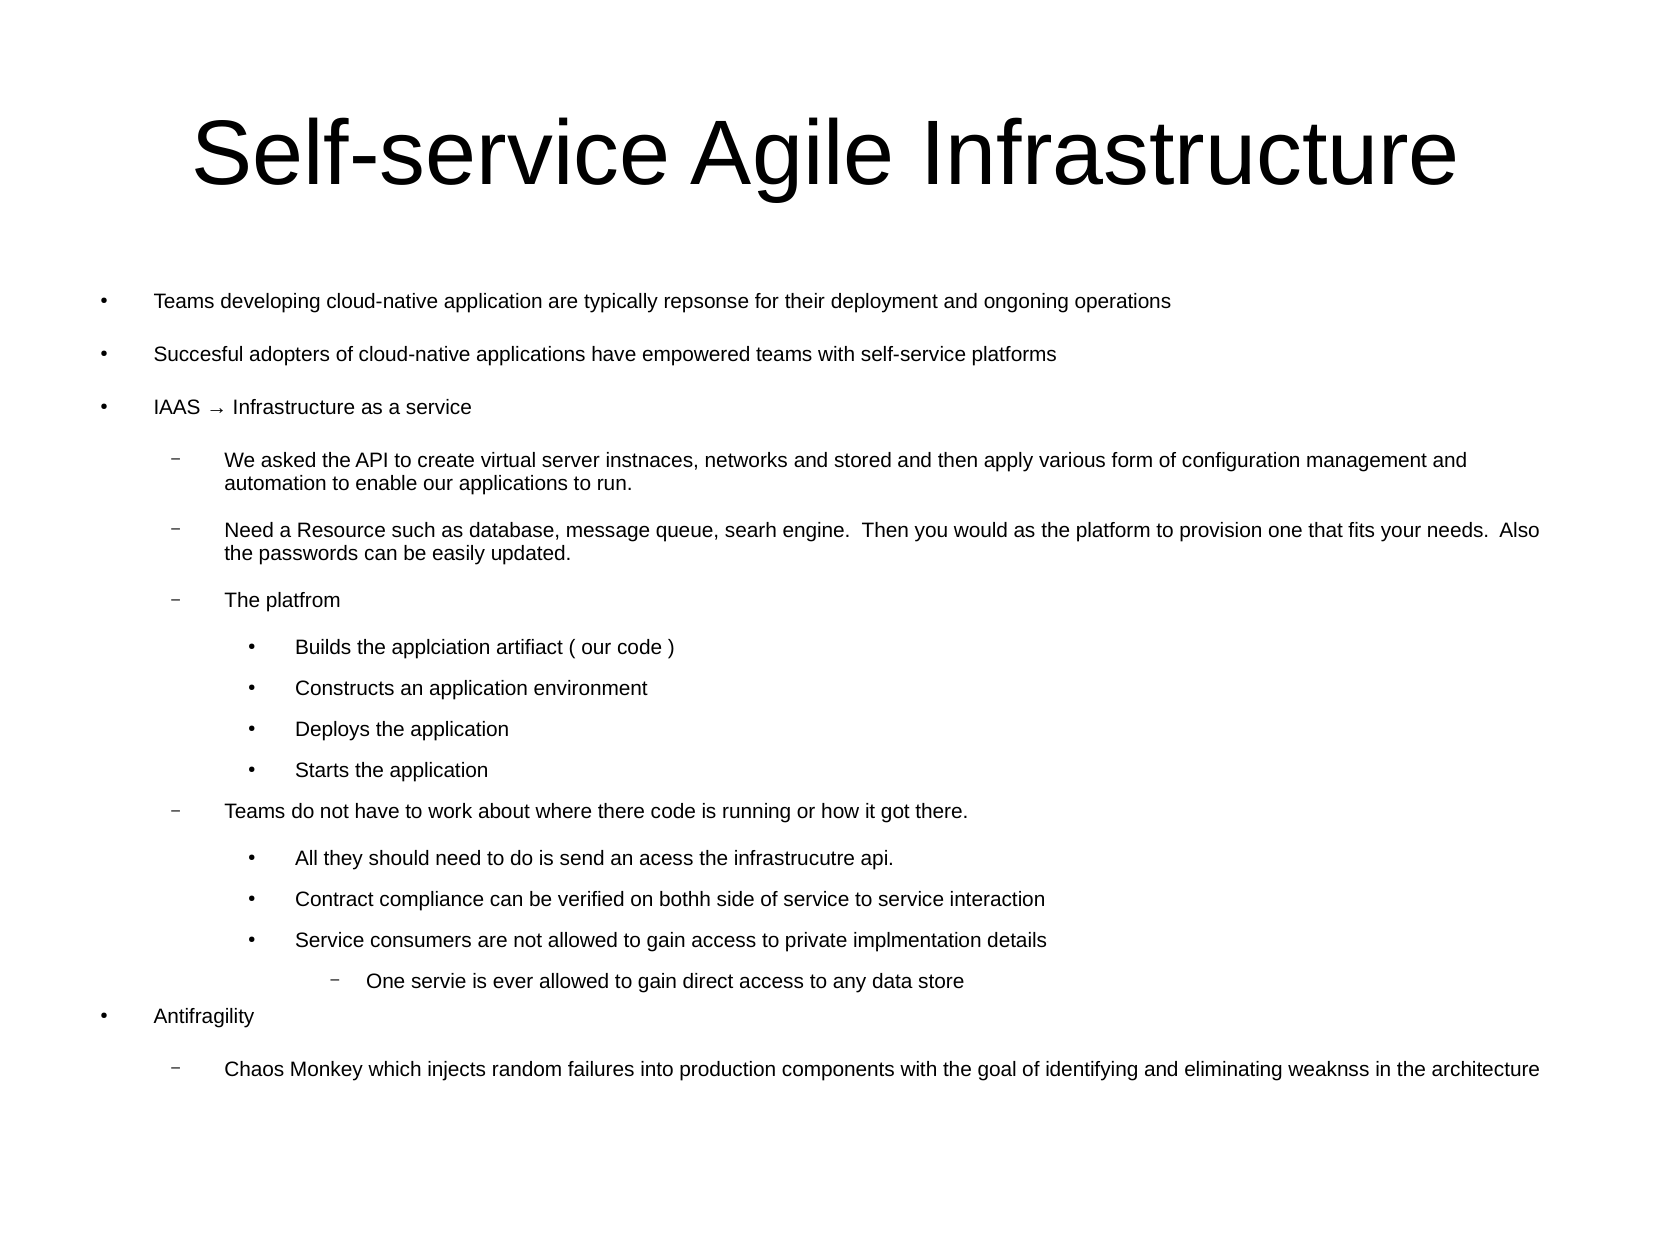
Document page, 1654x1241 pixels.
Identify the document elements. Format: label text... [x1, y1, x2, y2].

title Self-service Agile Infrastructure [82, 49, 1571, 257]
list Teams developing cloud-native application are typically repsonse for their deployment and ongoning operations Succesful adopters of cloud-native applications have empowered teams with self-service platforms IAAS → Infrastructure as a service We asked the API to create virtual server instnaces, networks and stored and then apply various form of configuration management and automation to enable our applications to run. Need a Resource such as database, message queue, searh engine. Then you would as the platform to provision one that fits your needs. Also the passwords can be easily updated. The platfrom Builds the applciation artifiact ( our code ) Constructs an application environment Deploys the application Starts the application Teams do not have to work about where there code is running or how it got there. All they should need to do is send an acess the infrastrucutre api. Contract compliance can be verified on bothh side of service to service interaction Service consumers are not allowed to gain access to private implmentation details One servie is ever allowed to gain direct access to any data store Antifragility Chaos Monkey which injects random failures into production components with the goal of identifying and eliminating weaknss in the architecture [82, 290, 1571, 1216]
